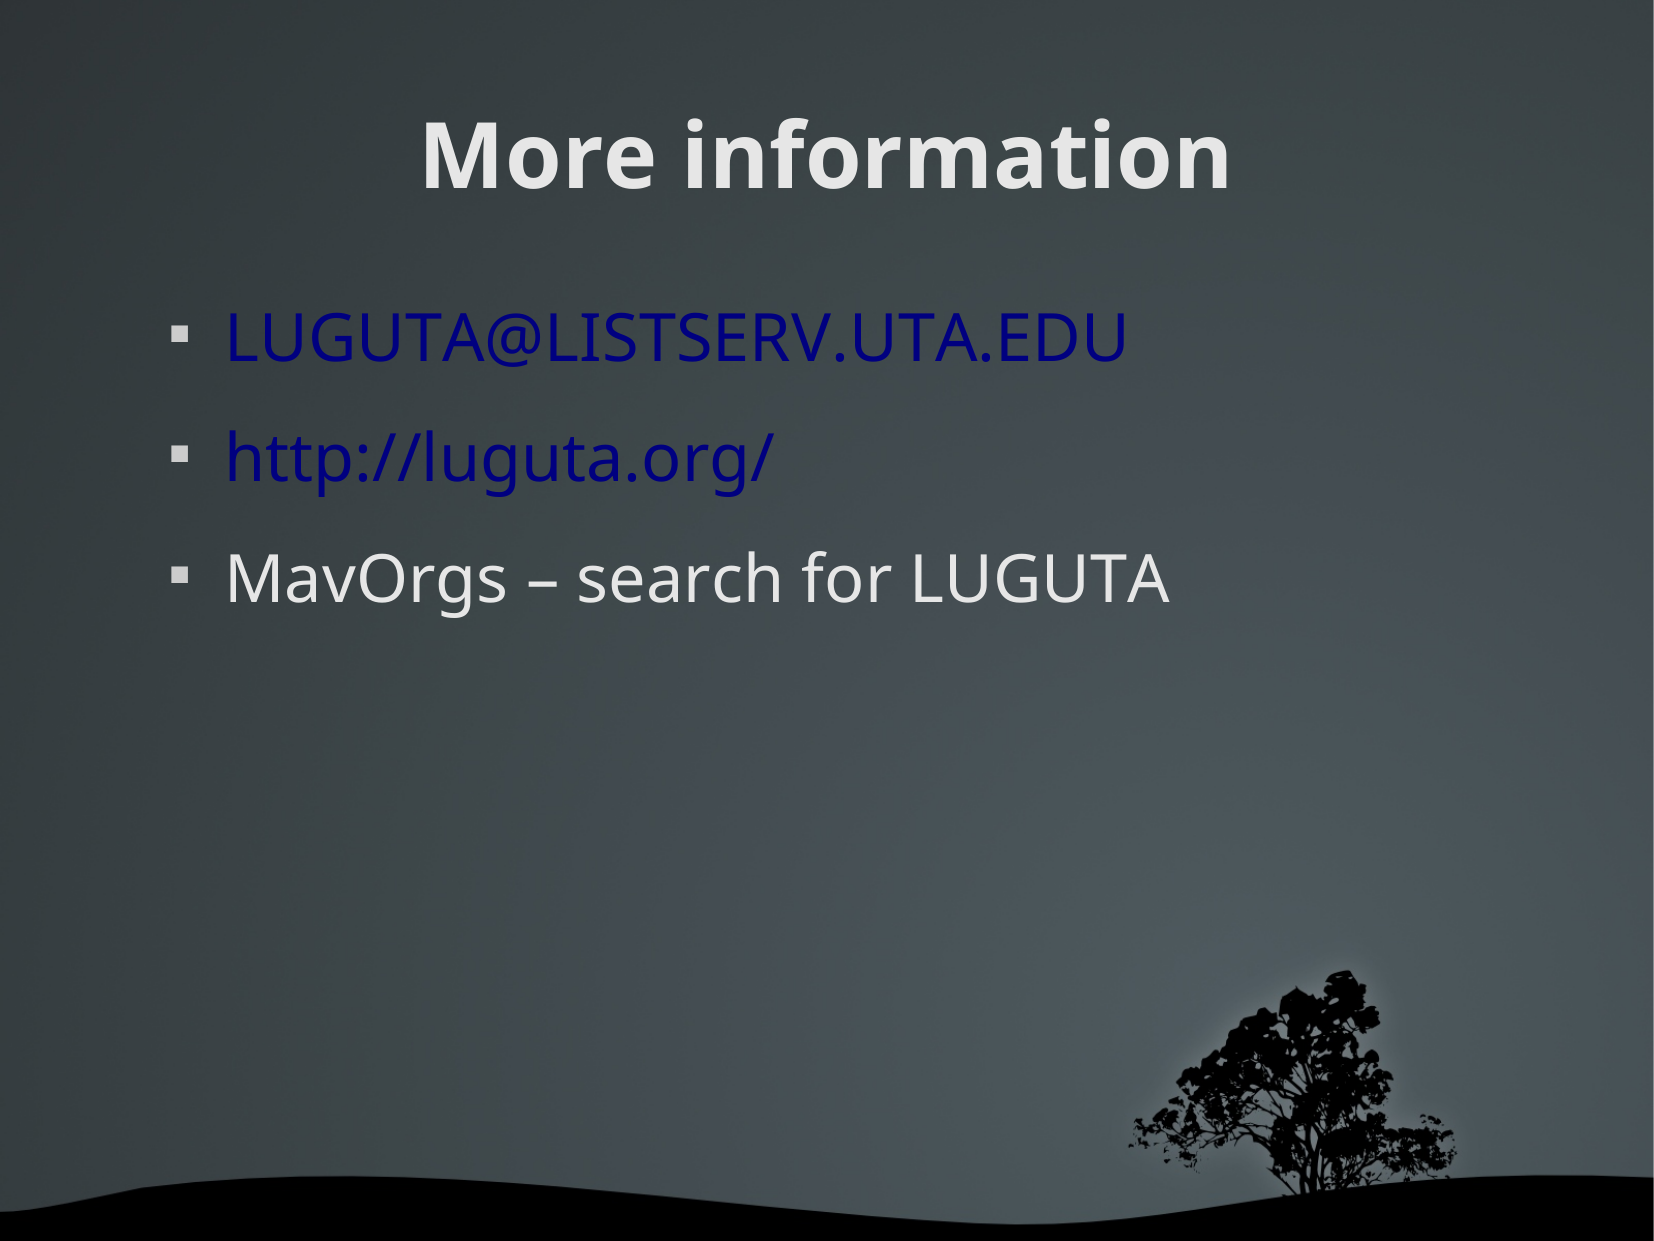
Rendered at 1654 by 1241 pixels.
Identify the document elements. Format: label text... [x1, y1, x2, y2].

list LUGUTA@LISTSERV.UTA.EDU http://luguta.org/ MavOrgs – search for LUGUTA [82, 290, 1571, 1109]
title More information [82, 49, 1571, 257]
picture [0, 0, 1654, 1241]
